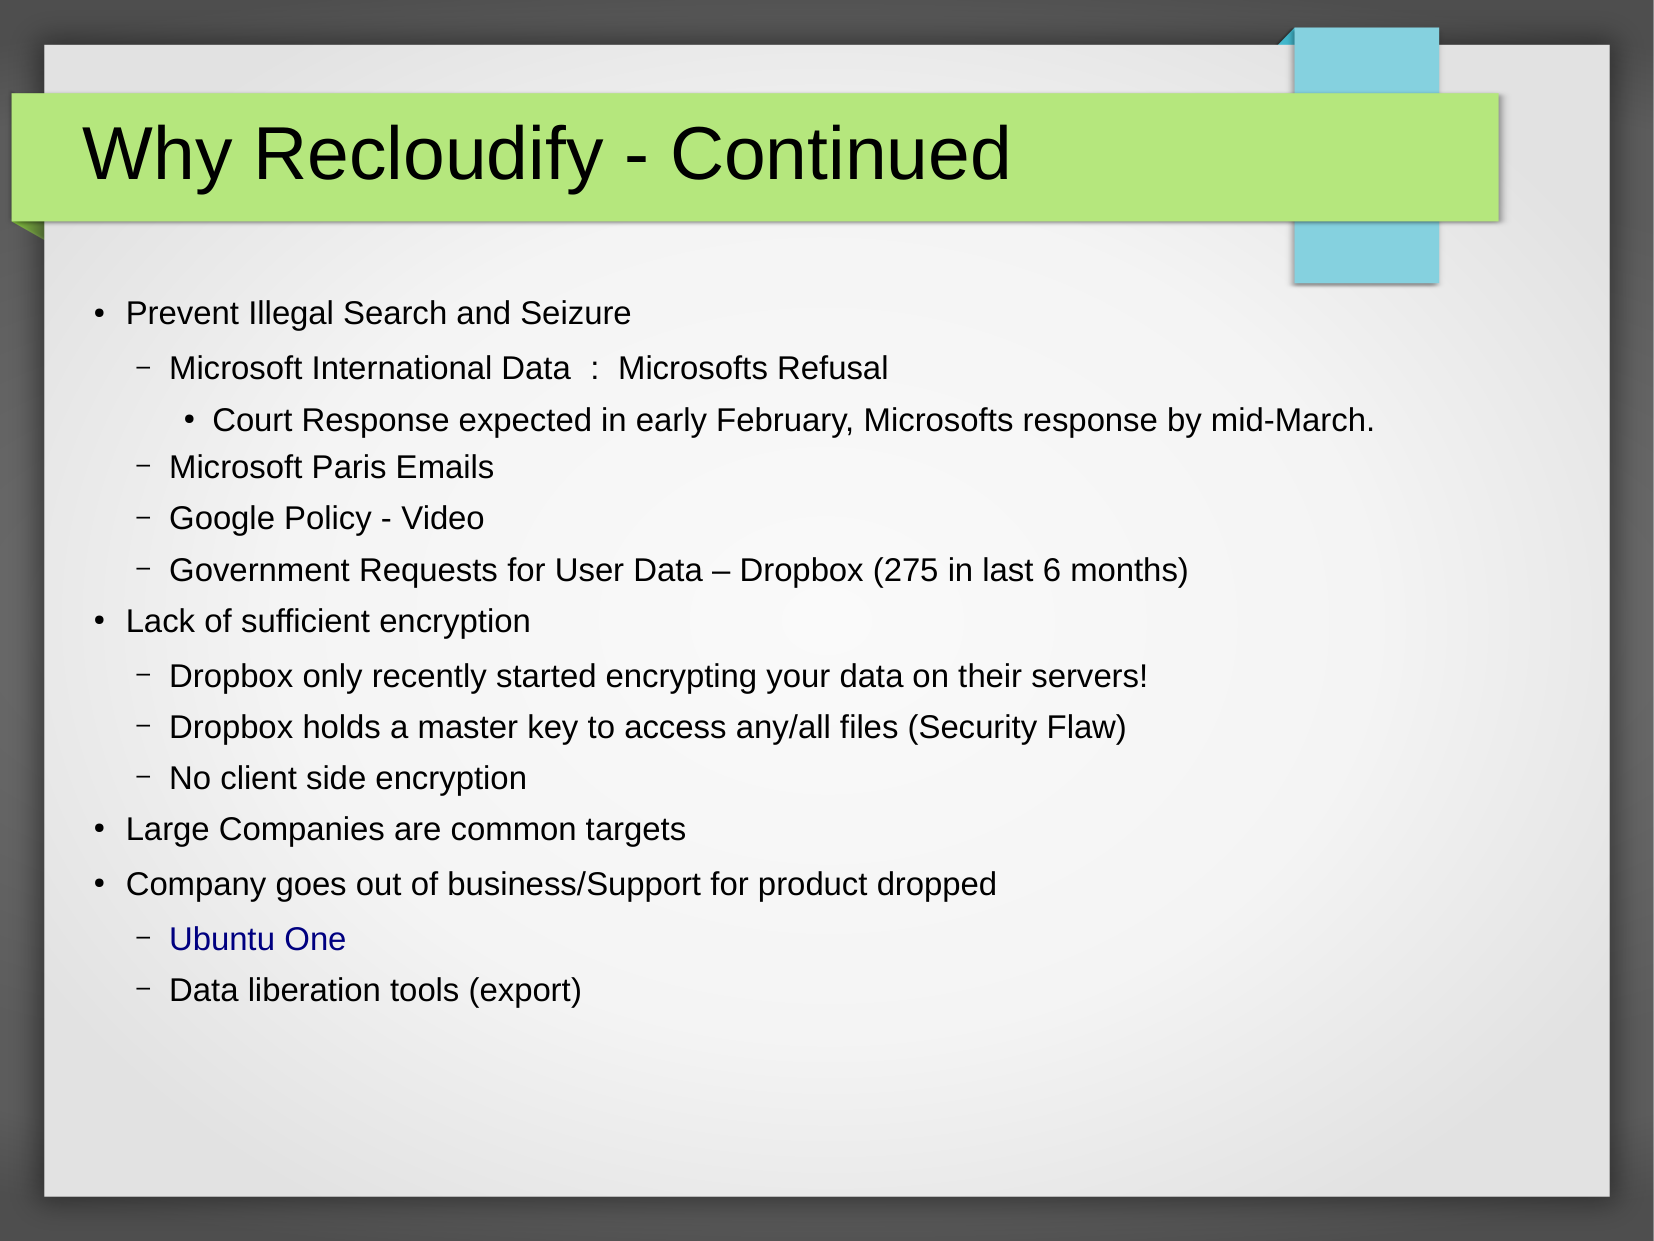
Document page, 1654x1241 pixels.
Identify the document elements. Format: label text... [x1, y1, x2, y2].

title Why Recloudify - Continued [82, 94, 1264, 213]
picture [0, 0, 1654, 1241]
list Prevent Illegal Search and Seizure Microsoft International Data : Microsofts Refusal Court Response expected in early February, Microsofts response by mid-March. Microsoft Paris Emails Google Policy - Video Government Requests for User Data – Dropbox (275 in last 6 months) Lack of sufficient encryption Dropbox only recently started encrypting your data on their servers! Dropbox holds a master key to access any/all files (Security Flaw) No client side encryption Large Companies are common targets Company goes out of business/Support for product dropped Ubuntu One Data liberation tools (export) [82, 295, 1571, 1015]
